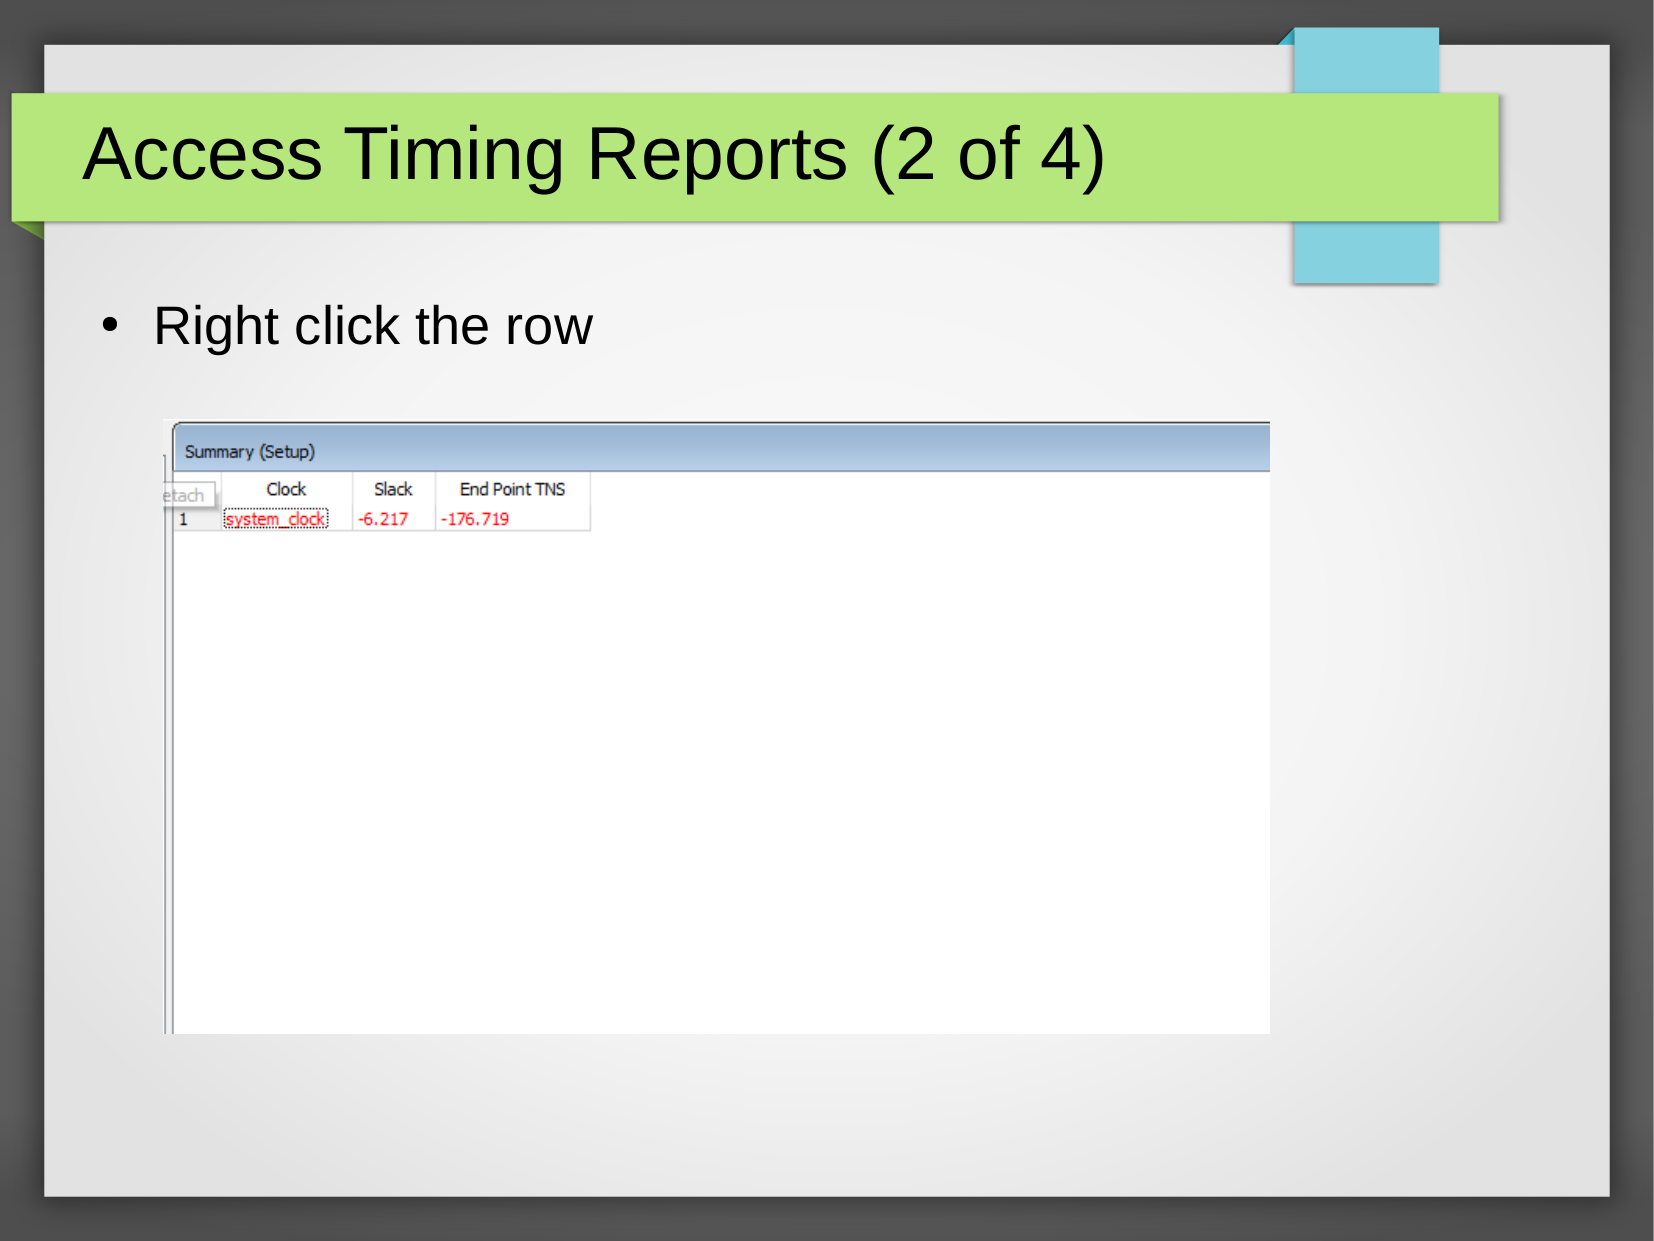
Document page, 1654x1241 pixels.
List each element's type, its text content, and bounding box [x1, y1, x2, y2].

title Access Timing Reports (2 of 4) [82, 94, 1264, 213]
picture [0, 0, 1654, 1241]
list Right click the row [82, 295, 1571, 1015]
